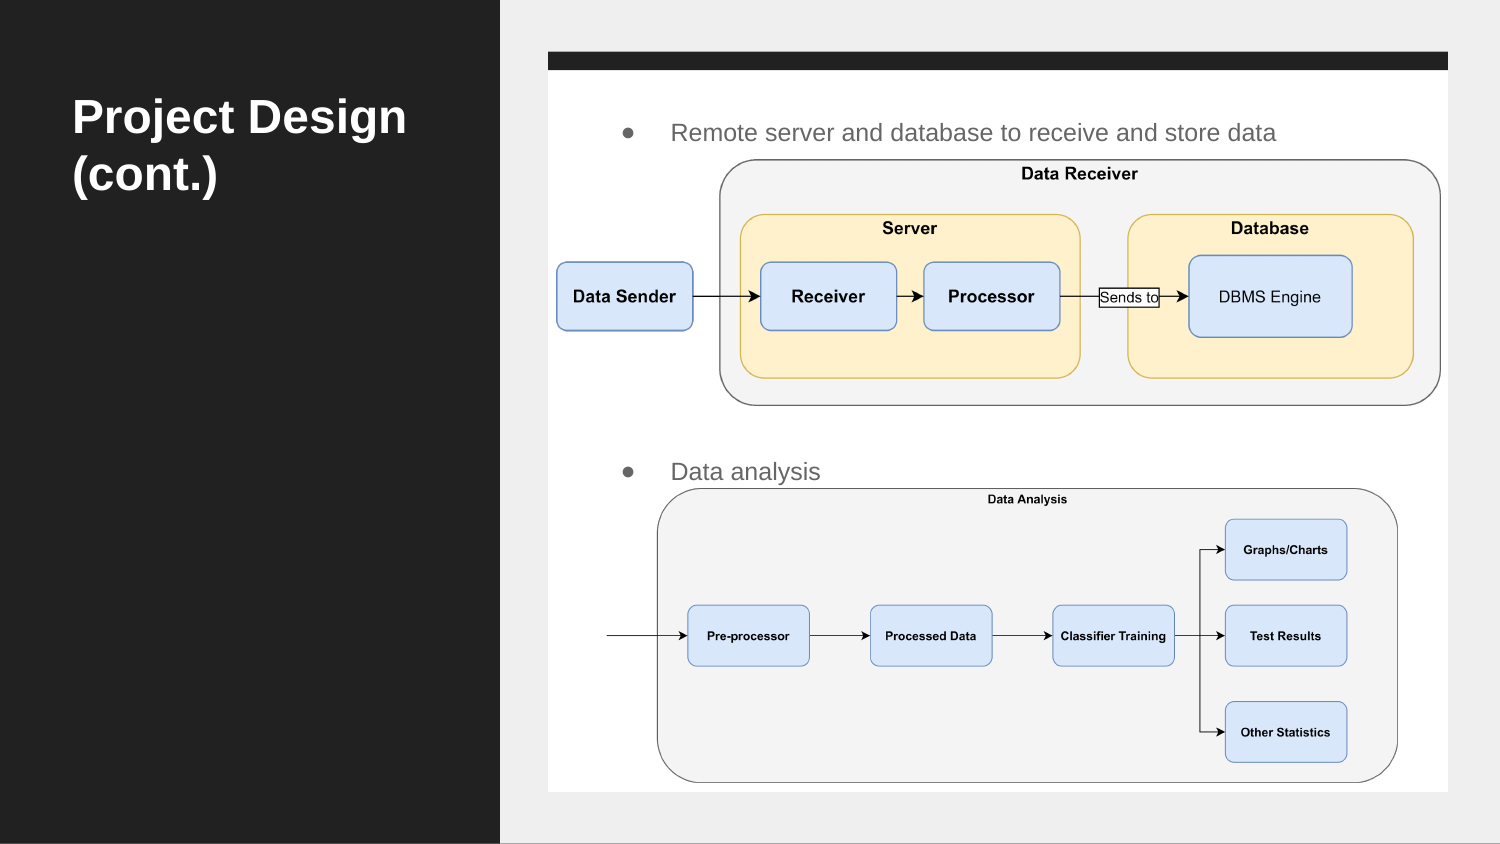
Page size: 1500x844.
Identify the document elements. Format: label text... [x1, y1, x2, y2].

picture [599, 488, 1398, 783]
list Remote server and database to receive and store data Data analysis [580, 97, 1416, 159]
list Remote server and database to receive and store data Data analysis [580, 406, 1416, 756]
picture [556, 159, 1441, 406]
title Project Design (cont.) [57, 70, 443, 792]
